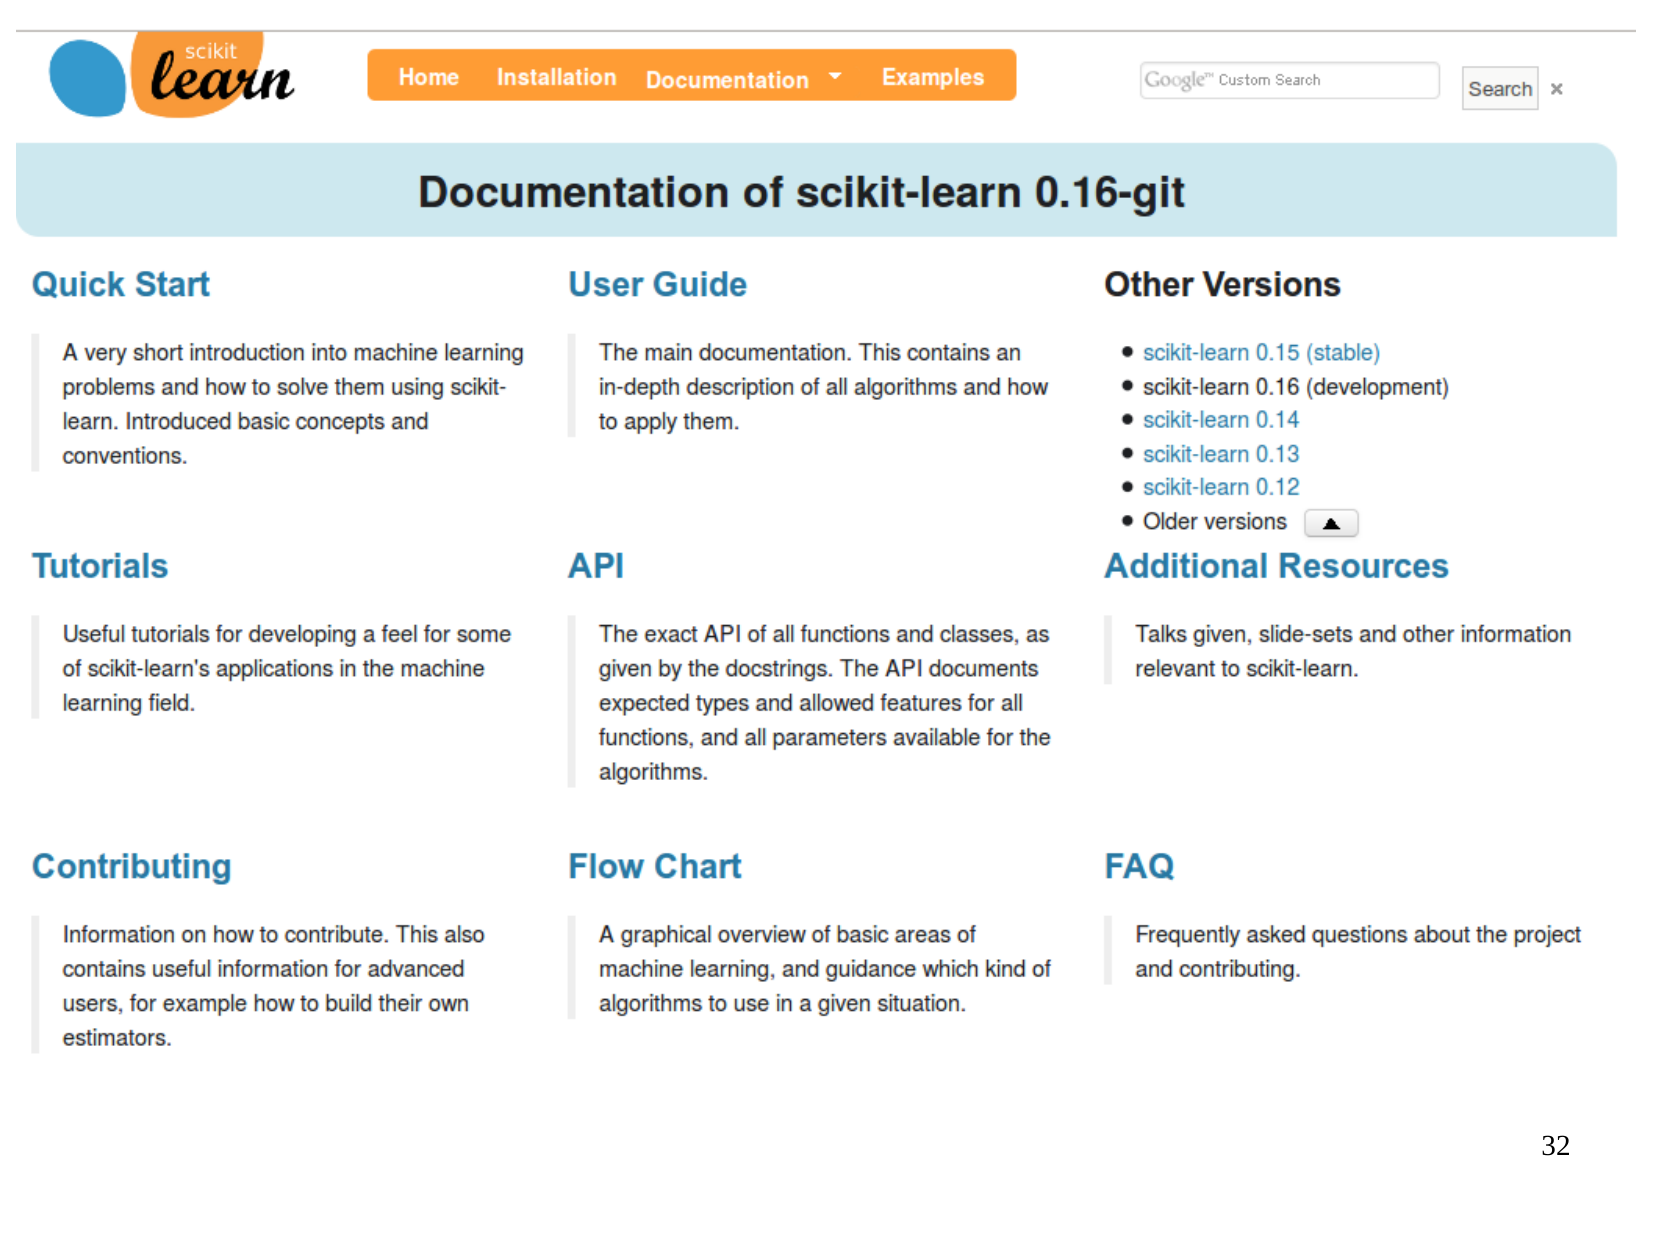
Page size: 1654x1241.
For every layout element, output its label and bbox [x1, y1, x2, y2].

picture [16, 29, 1636, 1085]
